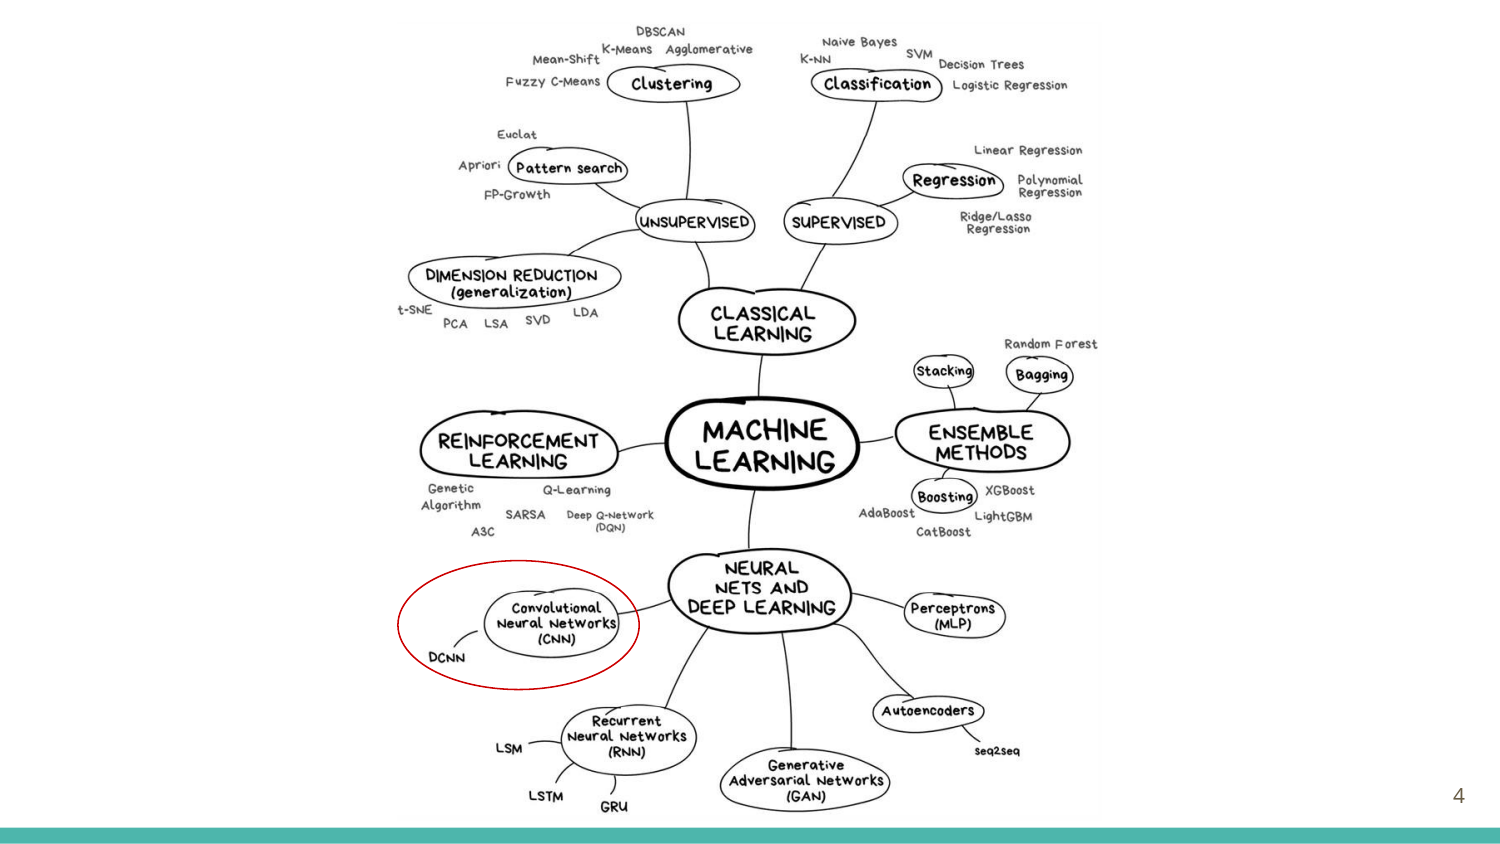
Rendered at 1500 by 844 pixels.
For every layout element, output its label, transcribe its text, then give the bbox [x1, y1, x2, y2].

picture [397, 22, 1102, 821]
picture [399, 562, 638, 688]
slide_number <number> [1389, 764, 1480, 830]
